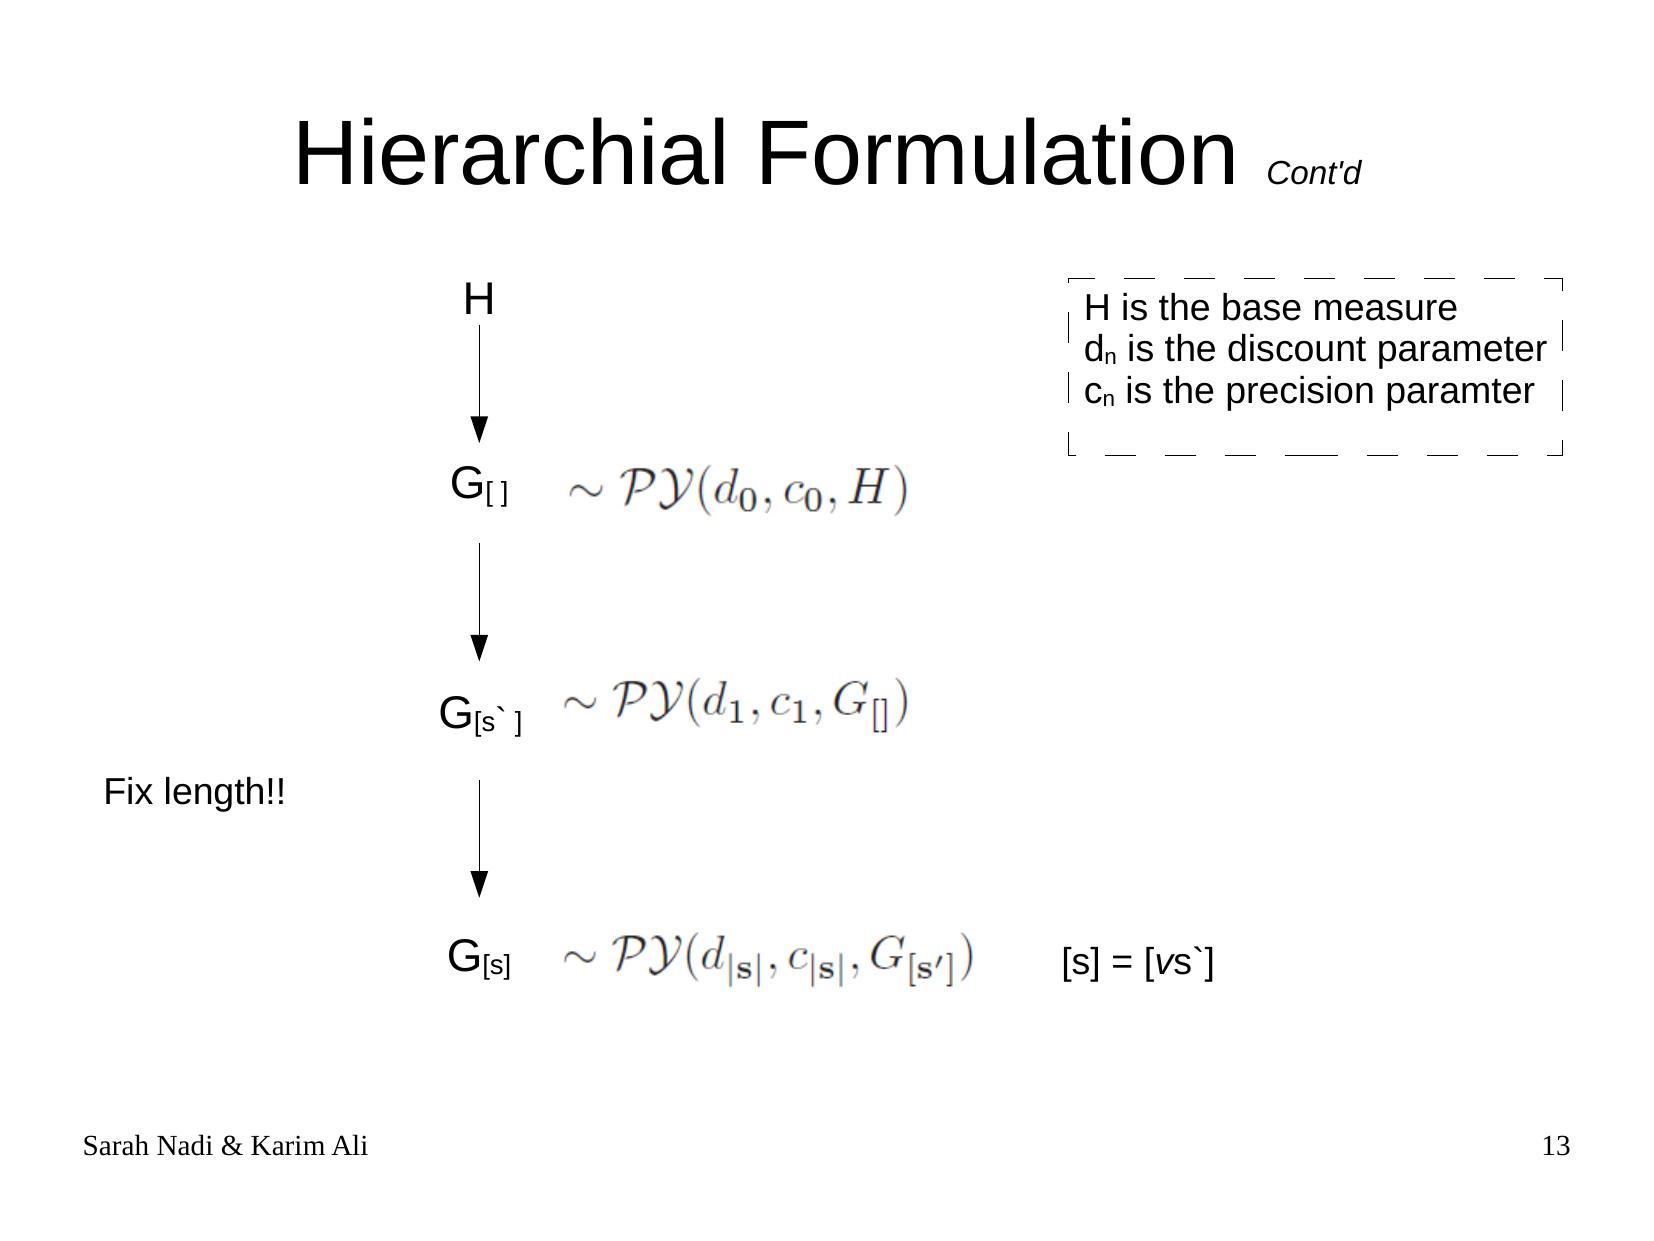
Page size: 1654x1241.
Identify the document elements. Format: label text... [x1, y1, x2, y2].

text_box H [447, 265, 511, 332]
text_box H is the base measure dn is the discount parameter cn is the precision paramter [1068, 278, 1563, 456]
picture [559, 920, 976, 993]
picture [559, 447, 911, 520]
picture [559, 667, 913, 739]
text_box G[s` ] [423, 668, 538, 767]
title Hierarchial Formulation Cont'd [82, 49, 1571, 257]
text_box G[ ] [435, 449, 524, 531]
text_box Fix length!! [88, 763, 302, 821]
text_box G[s] [432, 922, 527, 1003]
text_box [s] = [vs`] [1046, 933, 1231, 990]
